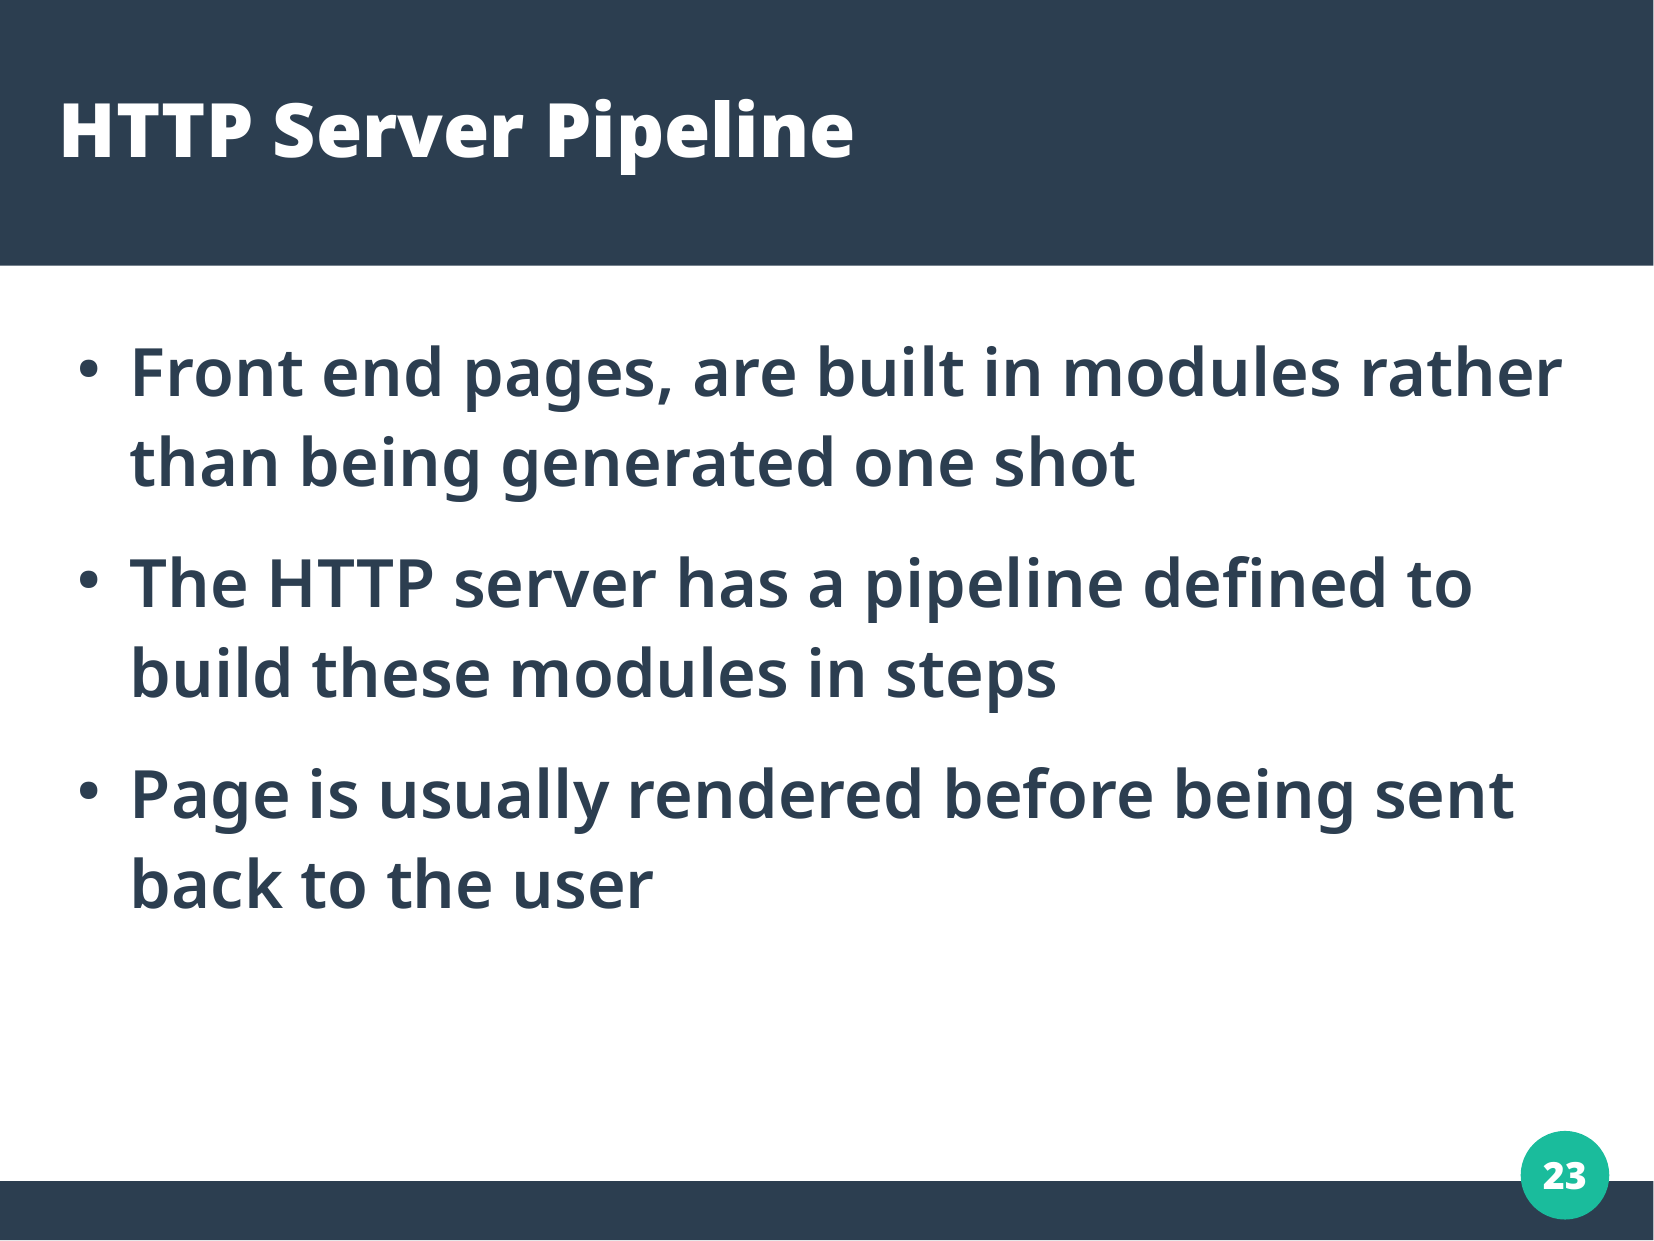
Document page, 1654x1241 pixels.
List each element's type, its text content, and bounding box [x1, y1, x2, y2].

list Front end pages, are built in modules rather than being generated one shot The HTTP server has a pipeline defined to build these modules in steps Page is usually rendered before being sent back to the user [59, 324, 1595, 1152]
title HTTP Server Pipeline [59, 49, 1595, 207]
